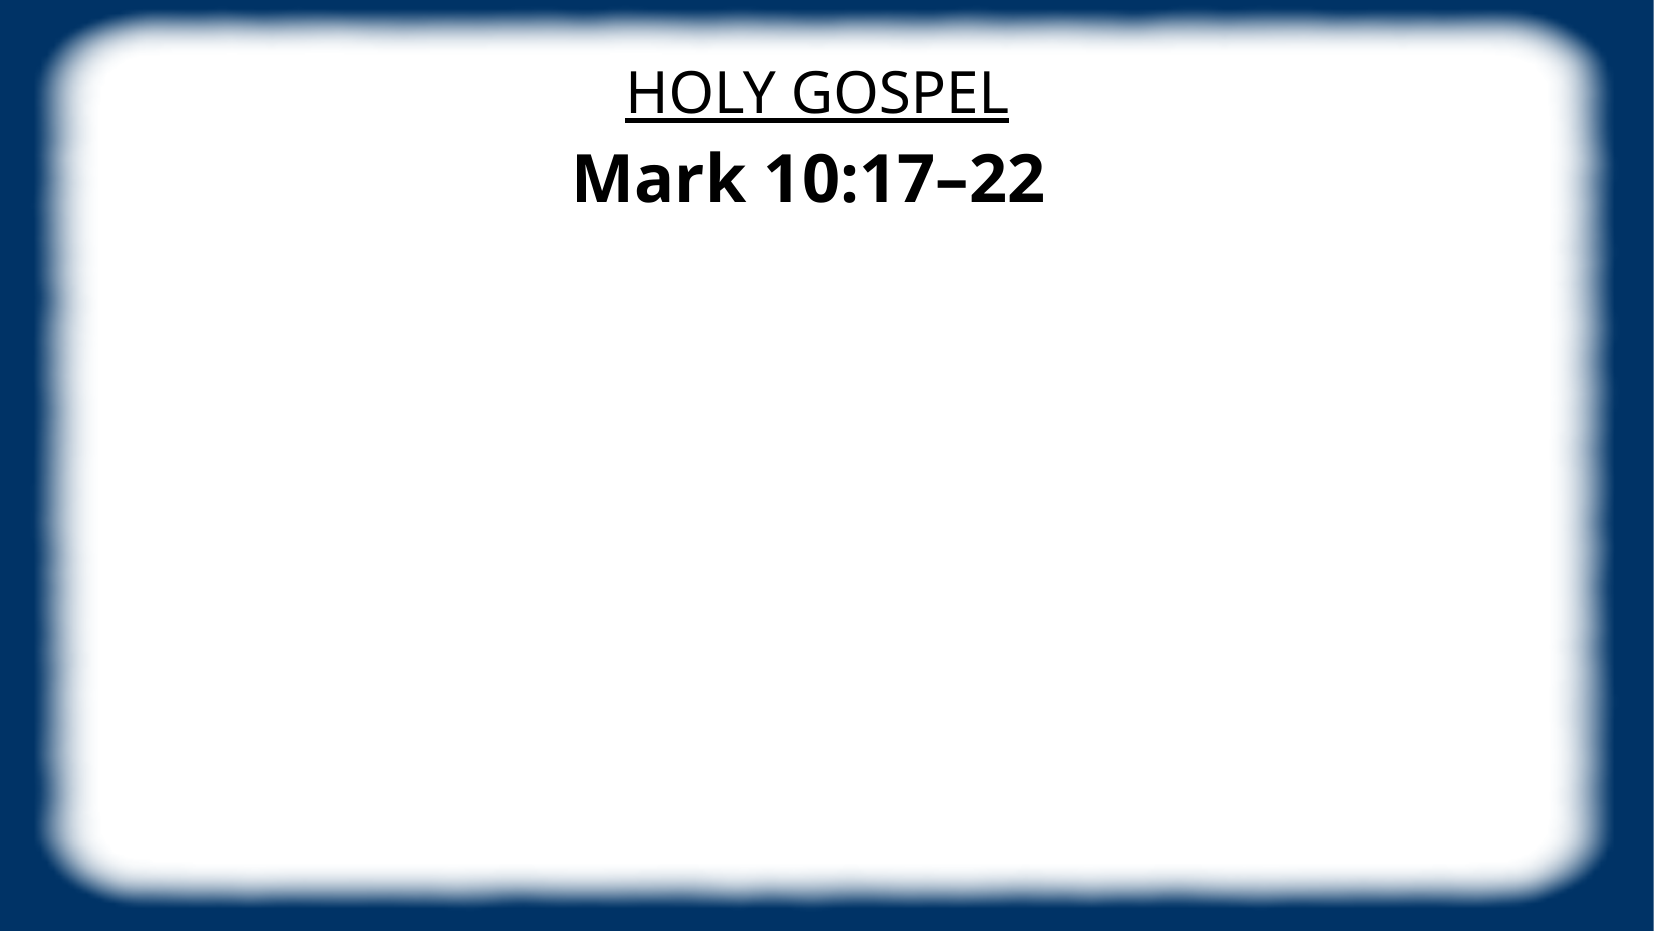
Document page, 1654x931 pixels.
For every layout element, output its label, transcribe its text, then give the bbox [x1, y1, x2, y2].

text_box HOLY GOSPEL Mark 10:17–22 [90, 44, 1546, 226]
picture [0, 0, 1654, 931]
